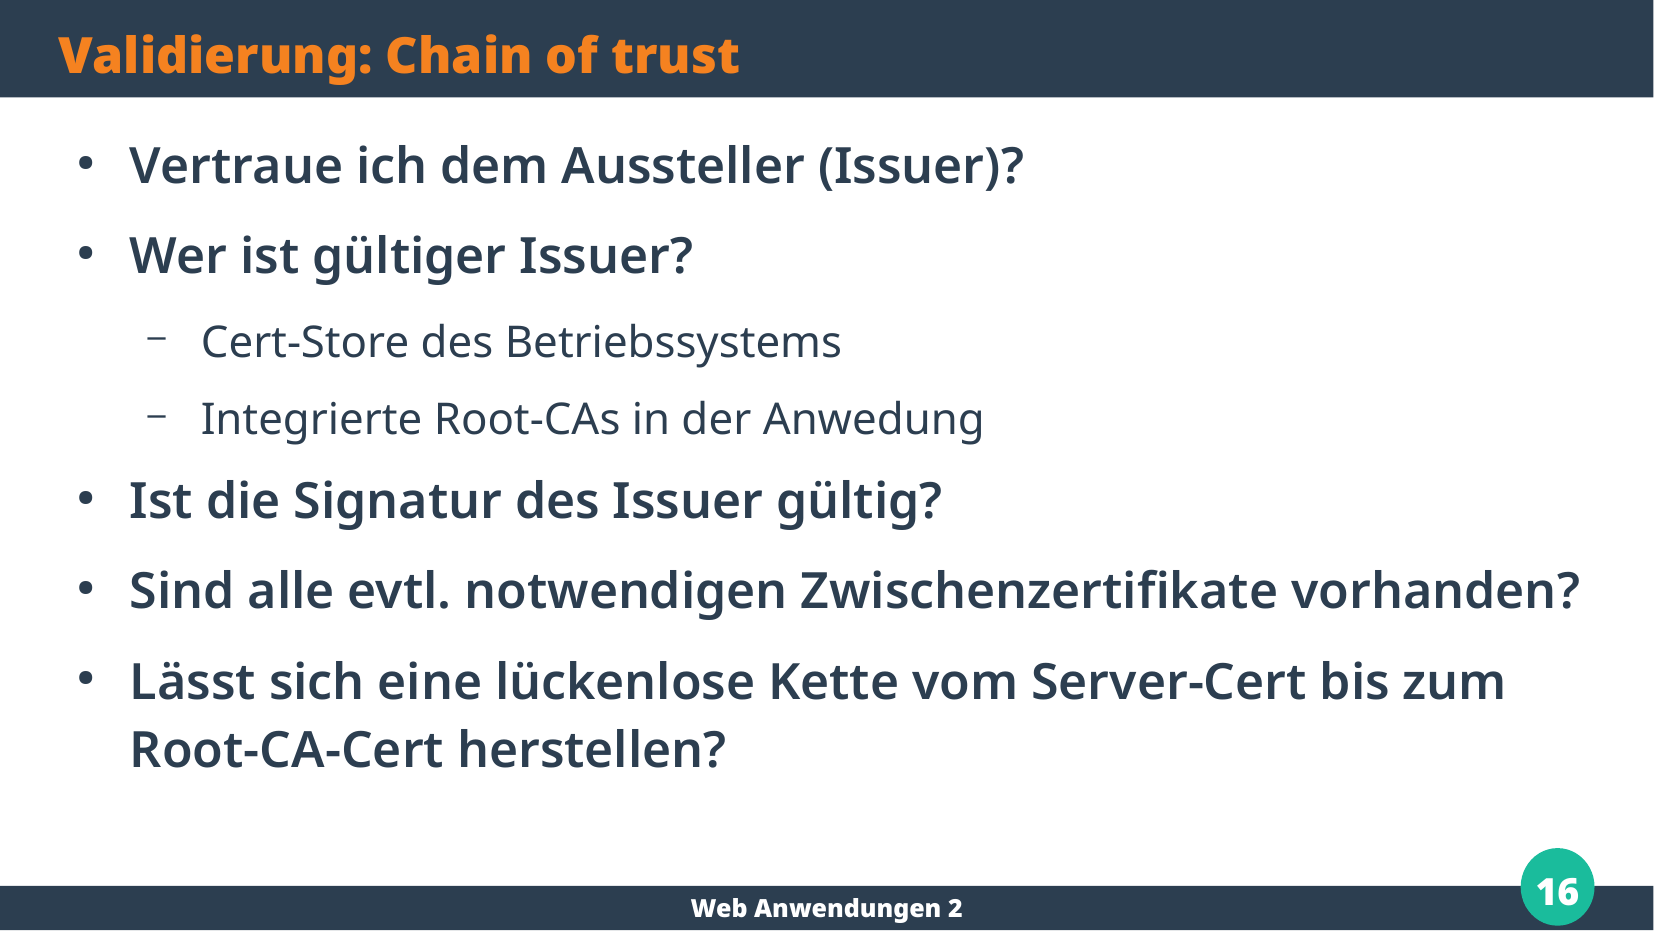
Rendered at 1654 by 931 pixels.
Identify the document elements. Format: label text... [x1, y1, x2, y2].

list Vertraue ich dem Aussteller (Issuer)? Wer ist gültiger Issuer? Cert-Store des Betriebssystems Integrierte Root-CAs in der Anwedung Ist die Signatur des Issuer gültig? Sind alle evtl. notwendigen Zwischenzertifikate vorhanden? Lässt sich eine lückenlose Kette vom Server-Cert bis zum Root-CA-Cert herstellen? [59, 129, 1595, 864]
title Validierung: Chain of trust [59, 8, 1595, 89]
